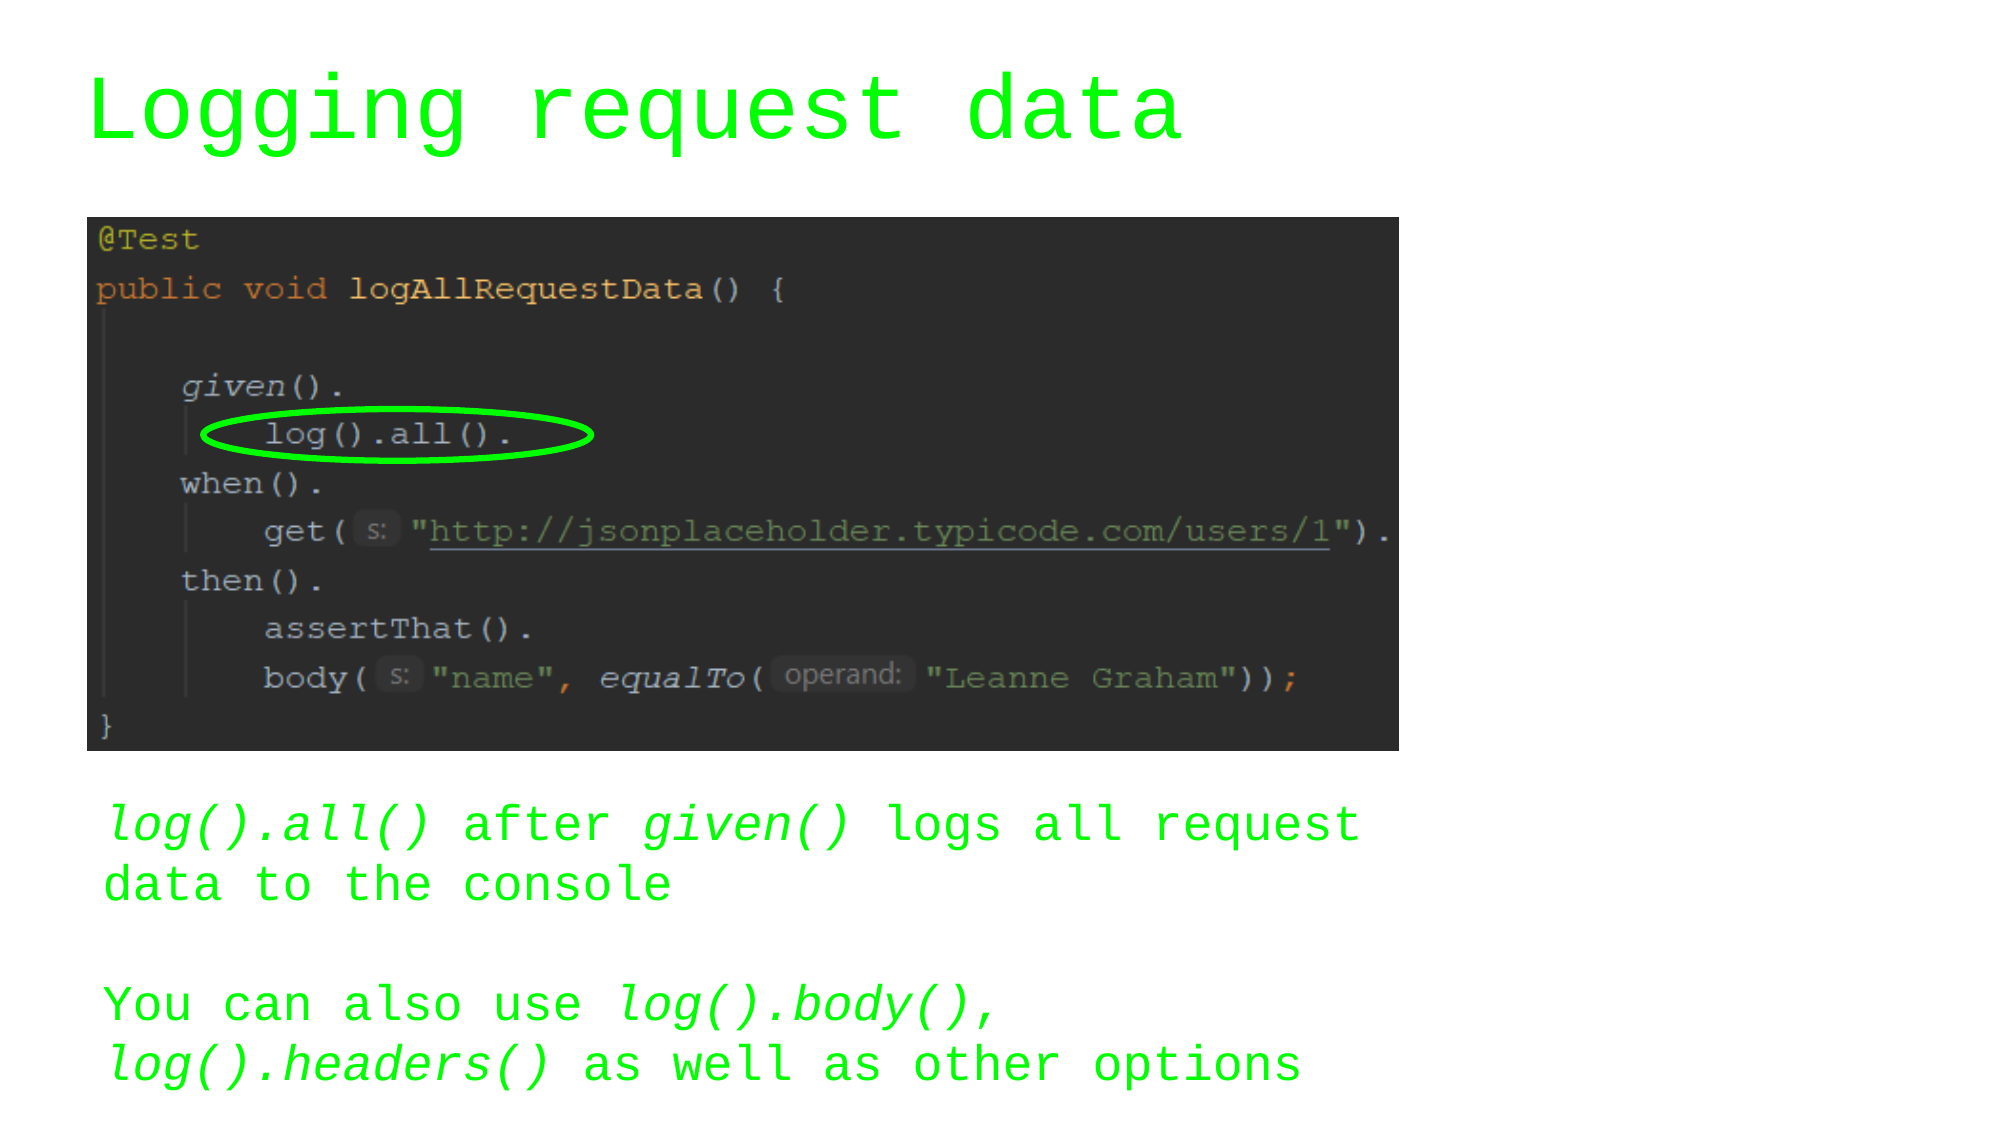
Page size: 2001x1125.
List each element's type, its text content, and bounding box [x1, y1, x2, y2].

picture [87, 217, 1399, 751]
text_box log().all() after given() logs all request data to the console You can also use log().body(), log().headers() as well as other options [87, 782, 1414, 1101]
title Logging request data [69, 0, 1726, 218]
